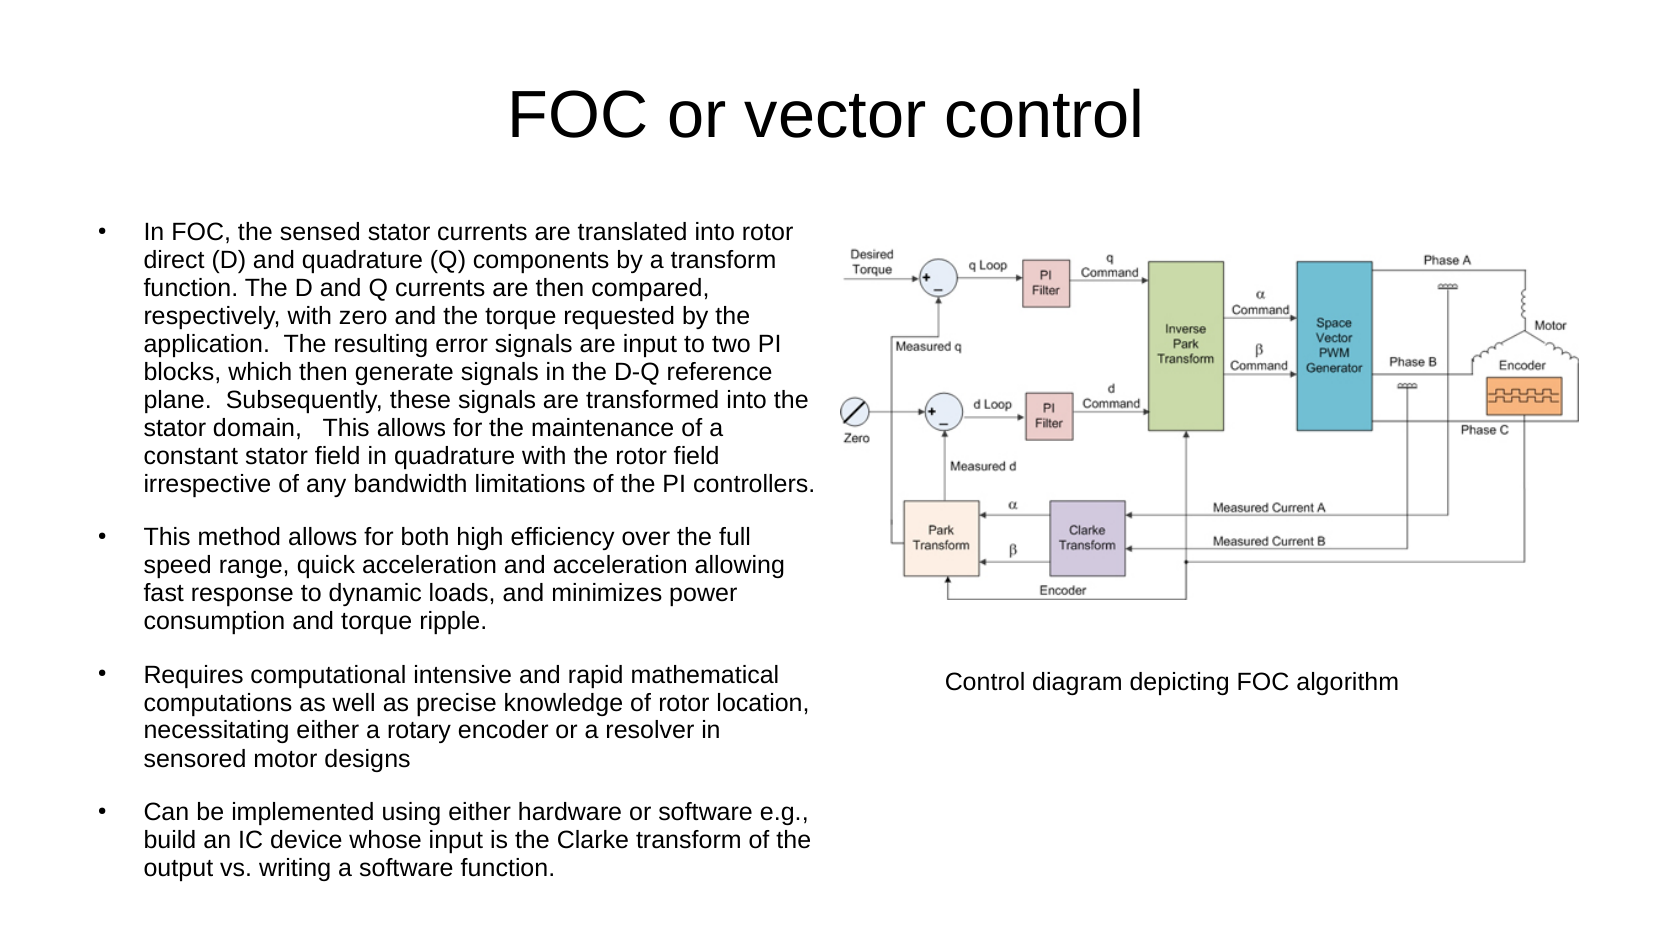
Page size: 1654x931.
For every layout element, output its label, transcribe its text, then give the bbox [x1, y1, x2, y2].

text_box [240, 285, 270, 342]
list In FOC, the sensed stator currents are translated into rotor direct (D) and quadrature (Q) components by a transform function. The D and Q currents are then compared, respectively, with zero and the torque requested by the application. The resulting error signals are input to two PI blocks, which then generate signals in the D-Q reference plane. Subsequently, these signals are transformed into the stator domain, This allows for the maintenance of a constant stator field in quadrature with the rotor field irrespective of any bandwidth limitations of the PI controllers. This method allows for both high efficiency over the full speed range, quick acceleration and acceleration allowing fast response to dynamic loads, and minimizes power consumption and torque ripple. Requires computational intensive and rapid mathematical computations as well as precise knowledge of rotor location, necessitating either a rotary encoder or a resolver in sensored motor designs Can be implemented using either hardware or software e.g., build an IC device whose input is the Clarke transform of the output vs. writing a software function. [82, 217, 826, 901]
text_box [120, 192, 226, 250]
text_box [180, 255, 210, 312]
title FOC or vector control [82, 37, 1571, 193]
picture [840, 245, 1579, 601]
text_box Control diagram depicting FOC algorithm [930, 660, 1456, 703]
